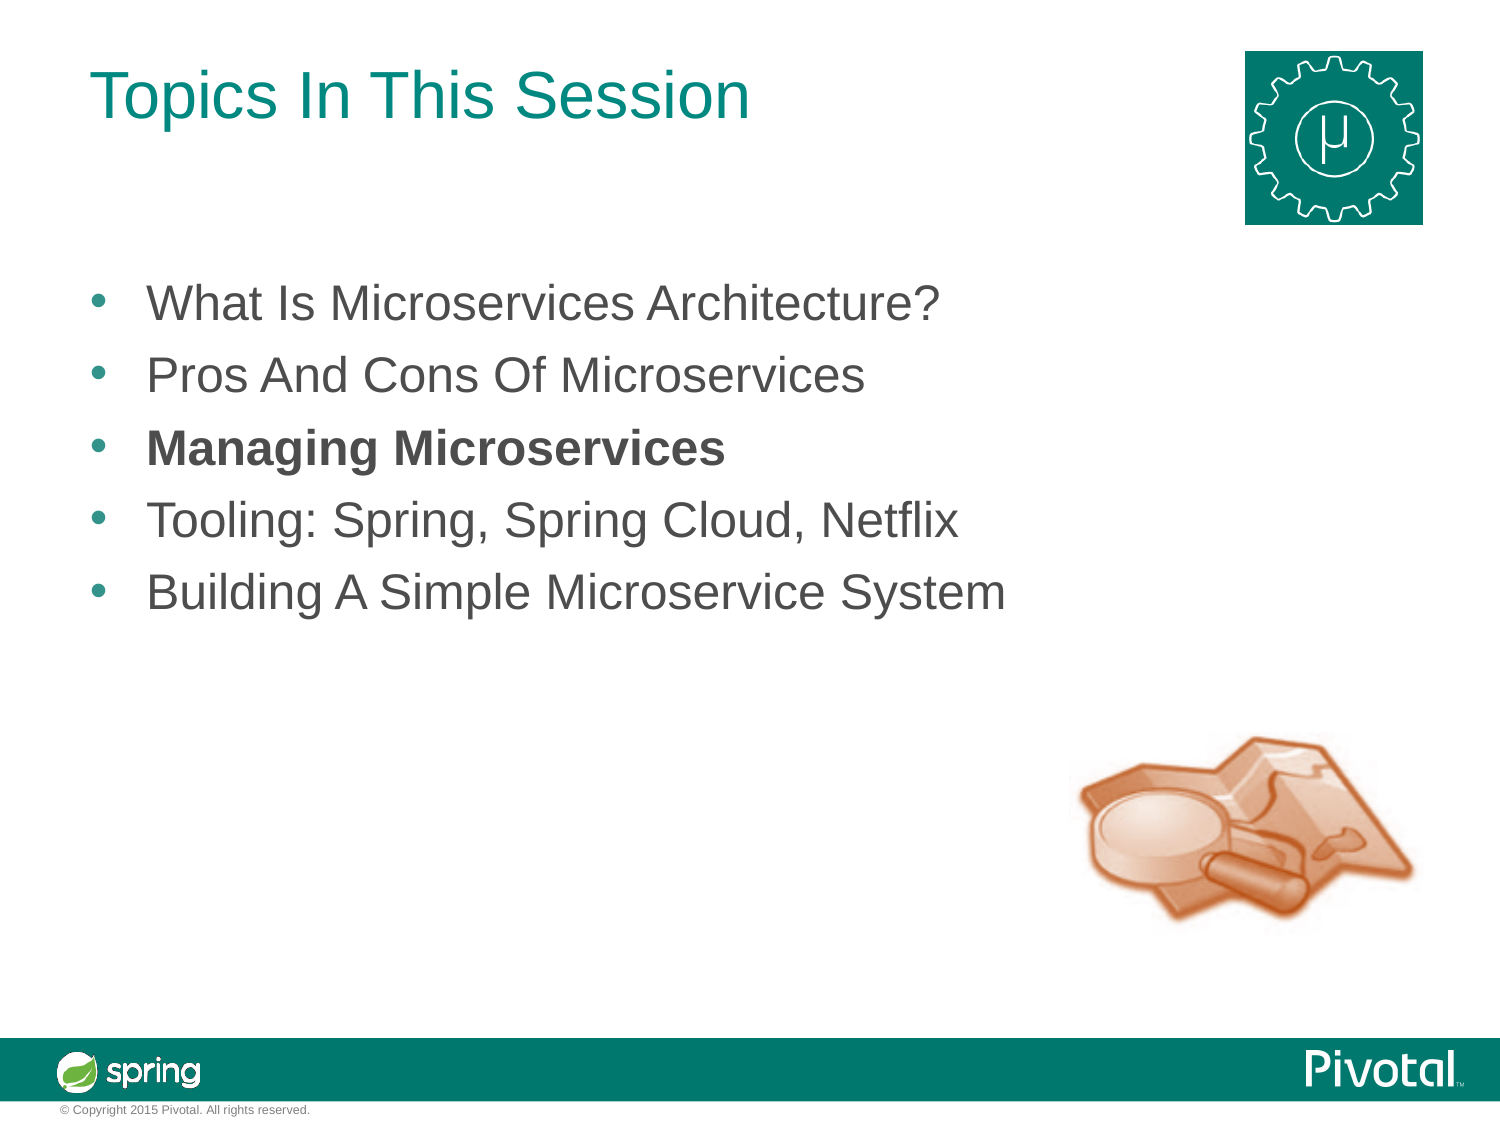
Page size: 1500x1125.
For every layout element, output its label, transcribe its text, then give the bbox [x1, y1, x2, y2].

title Topics In This Session [75, 37, 1426, 226]
picture [1306, 1050, 1464, 1087]
picture [32, 1041, 210, 1103]
list What Is Microservices Architecture? Pros And Cons Of Microservices Managing Microservices Tooling: Spring, Spring Cloud, Netflix Building A Simple Microservice System [75, 262, 1426, 1013]
